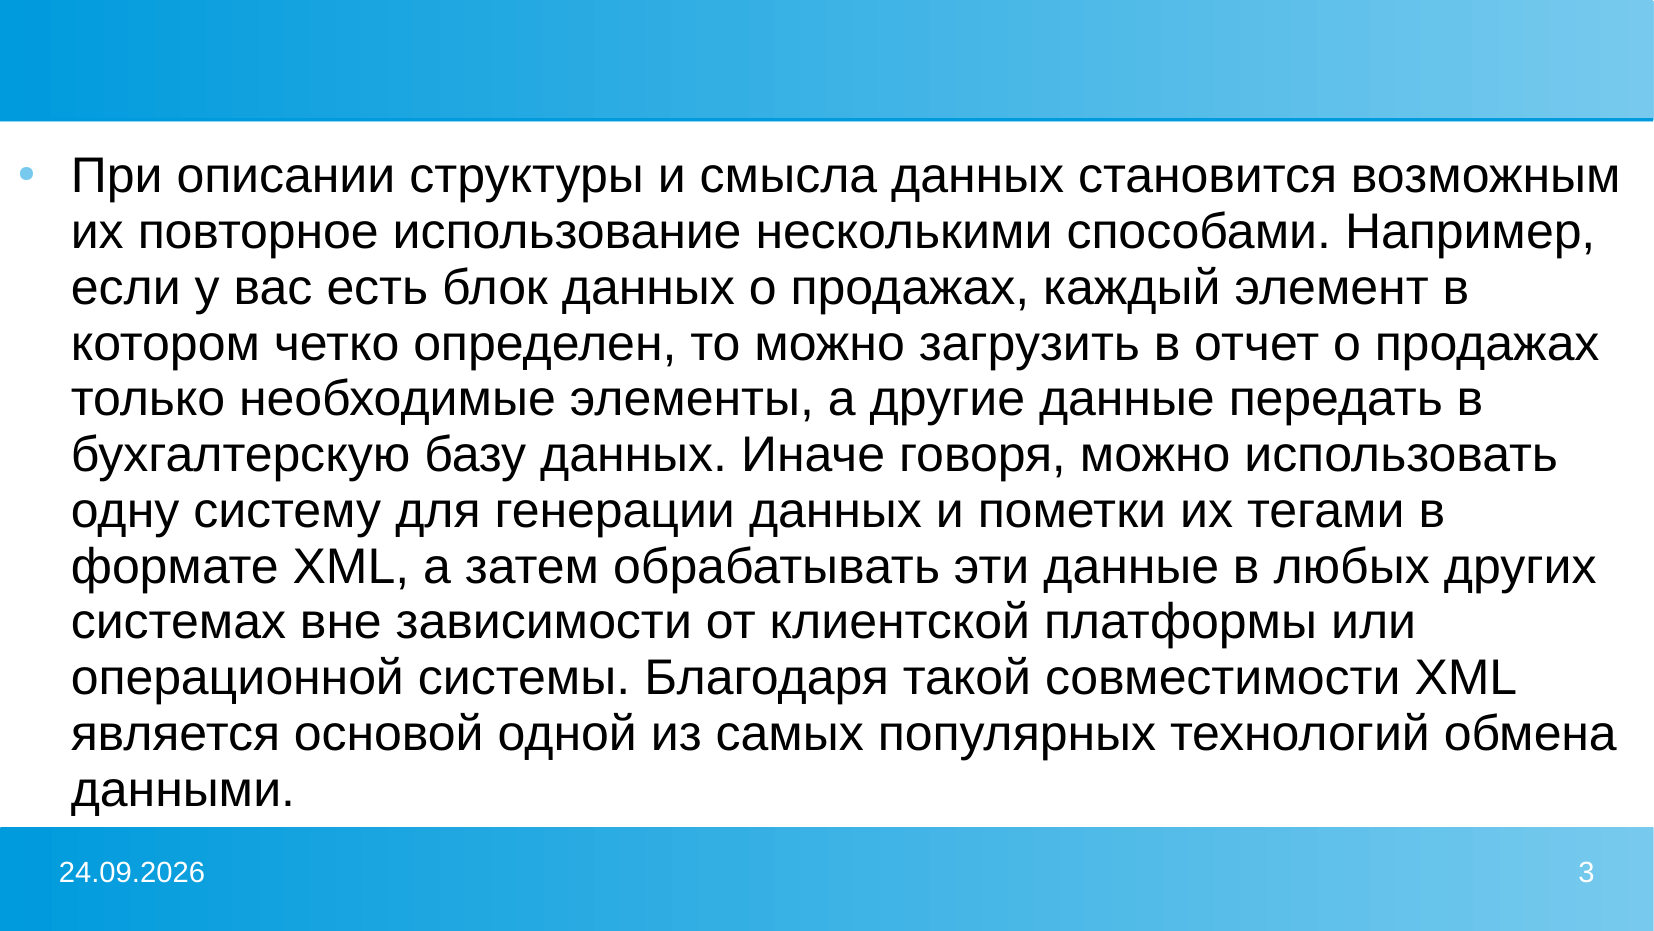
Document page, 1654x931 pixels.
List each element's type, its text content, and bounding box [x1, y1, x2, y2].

list При описании структуры и смысла данных становится возможным их повторное использование несколькими способами. Например, если у вас есть блок данных о продажах, каждый элемент в котором четко определен, то можно загрузить в отчет о продажах только необходимые элементы, а другие данные передать в бухгалтерскую базу данных. Иначе говоря, можно использовать одну систему для генерации данных и пометки их тегами в формате XML, а затем обрабатывать эти данные в любых других системах вне зависимости от клиентской платформы или операционной системы. Благодаря такой совместимости XML является основой одной из самых популярных технологий обмена данными. [0, 147, 1654, 798]
